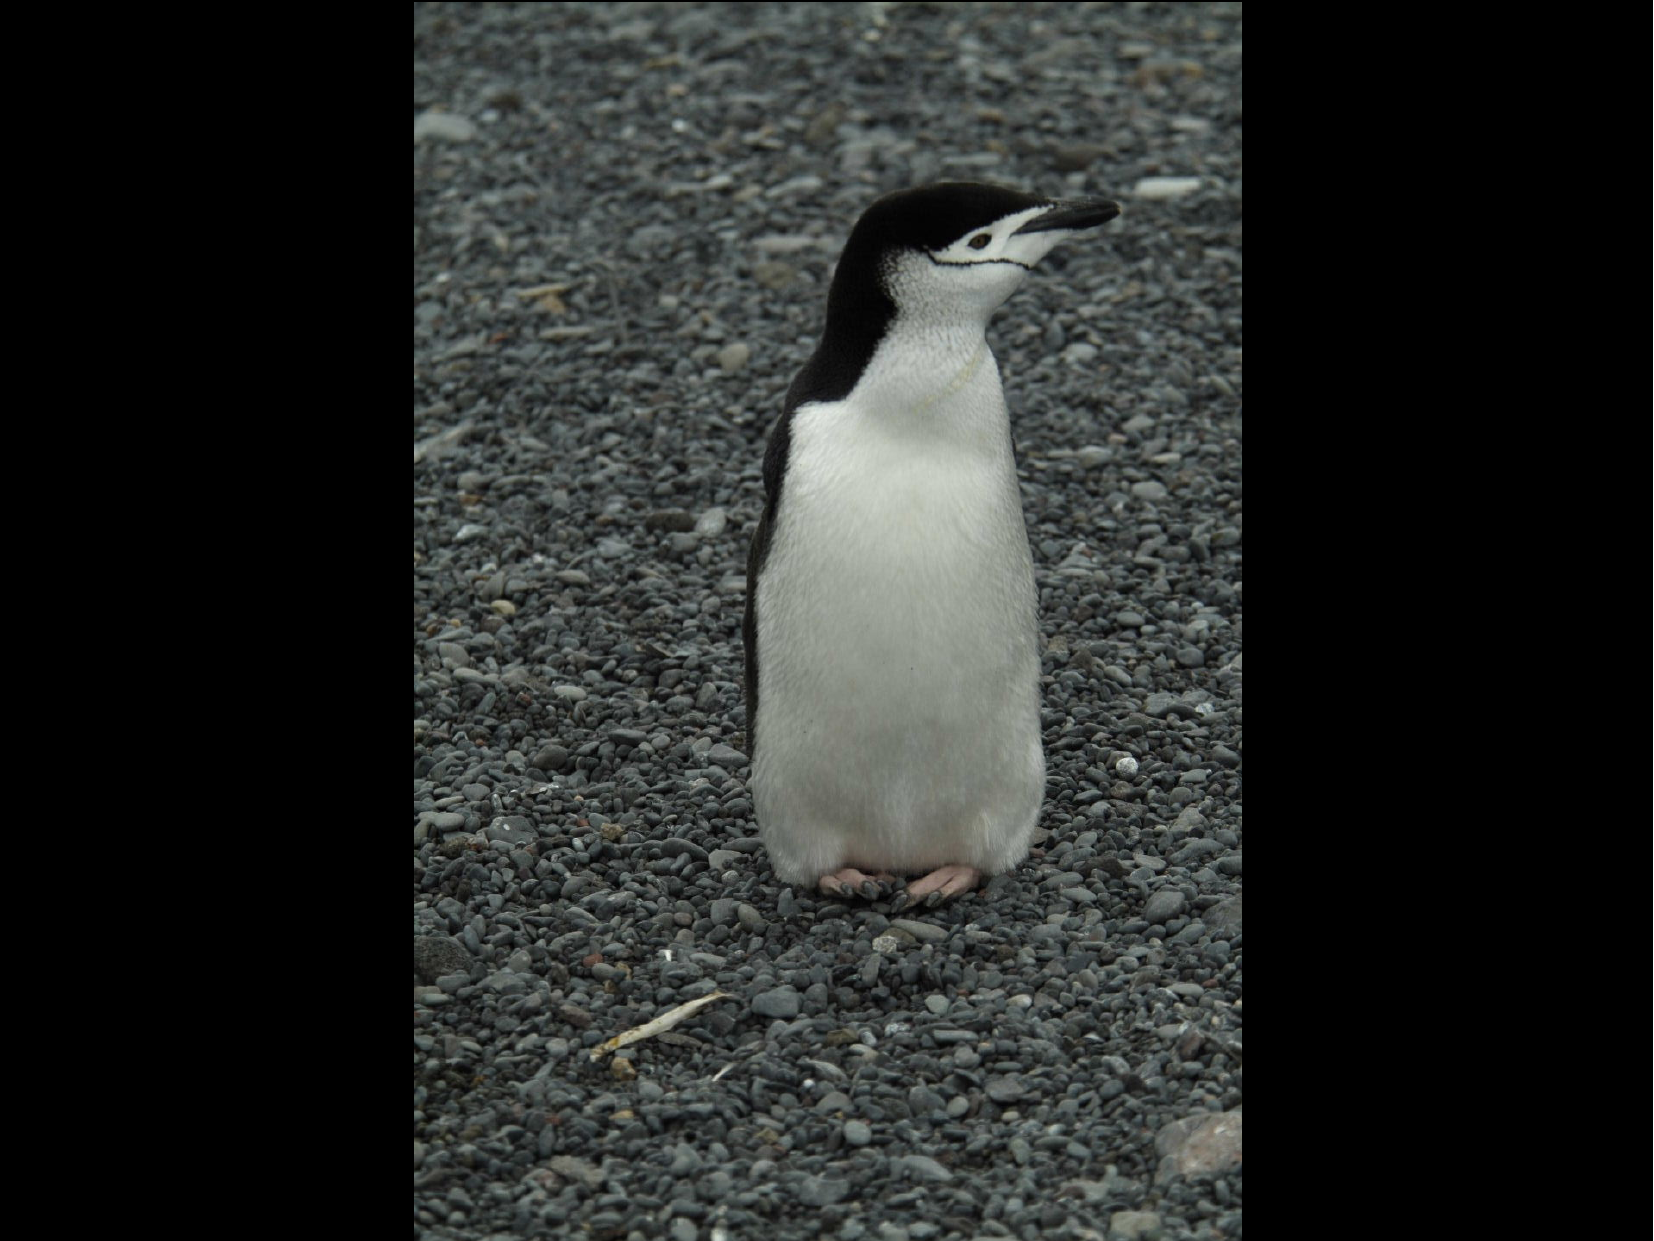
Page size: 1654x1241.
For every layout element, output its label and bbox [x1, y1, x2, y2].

picture [414, 2, 1242, 1241]
